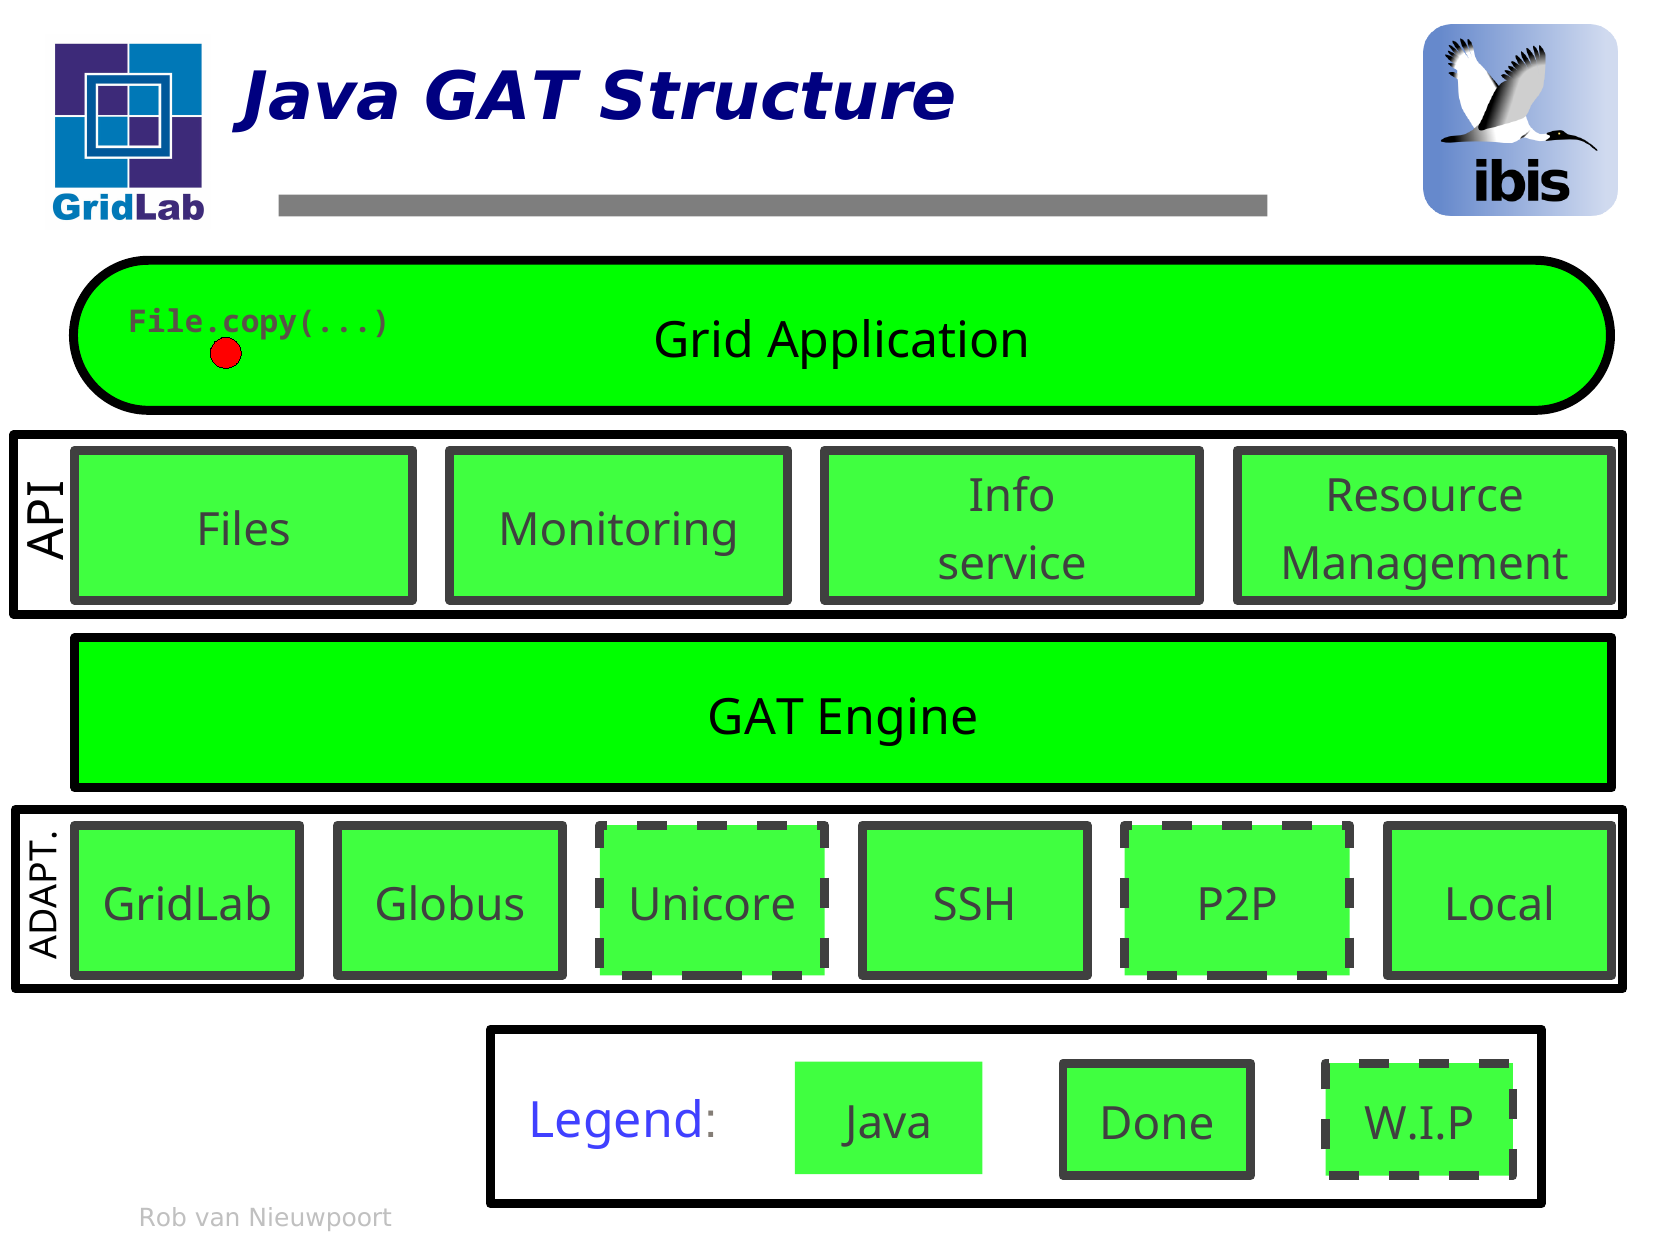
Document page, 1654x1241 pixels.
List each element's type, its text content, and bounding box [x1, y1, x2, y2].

text_box Grid Application [73, 260, 1611, 411]
text_box [13, 434, 1623, 615]
picture [1423, 24, 1618, 216]
text_box [490, 1029, 1542, 1204]
title Java GAT Structure [243, 0, 1280, 187]
text_box GAT Engine [74, 637, 1612, 788]
picture [45, 34, 211, 230]
text_box File.copy(...) [128, 295, 392, 332]
text_box API [4, 431, 76, 610]
text_box [15, 809, 1623, 989]
text_box ADAPT. [12, 806, 83, 985]
text_box [210, 337, 242, 369]
